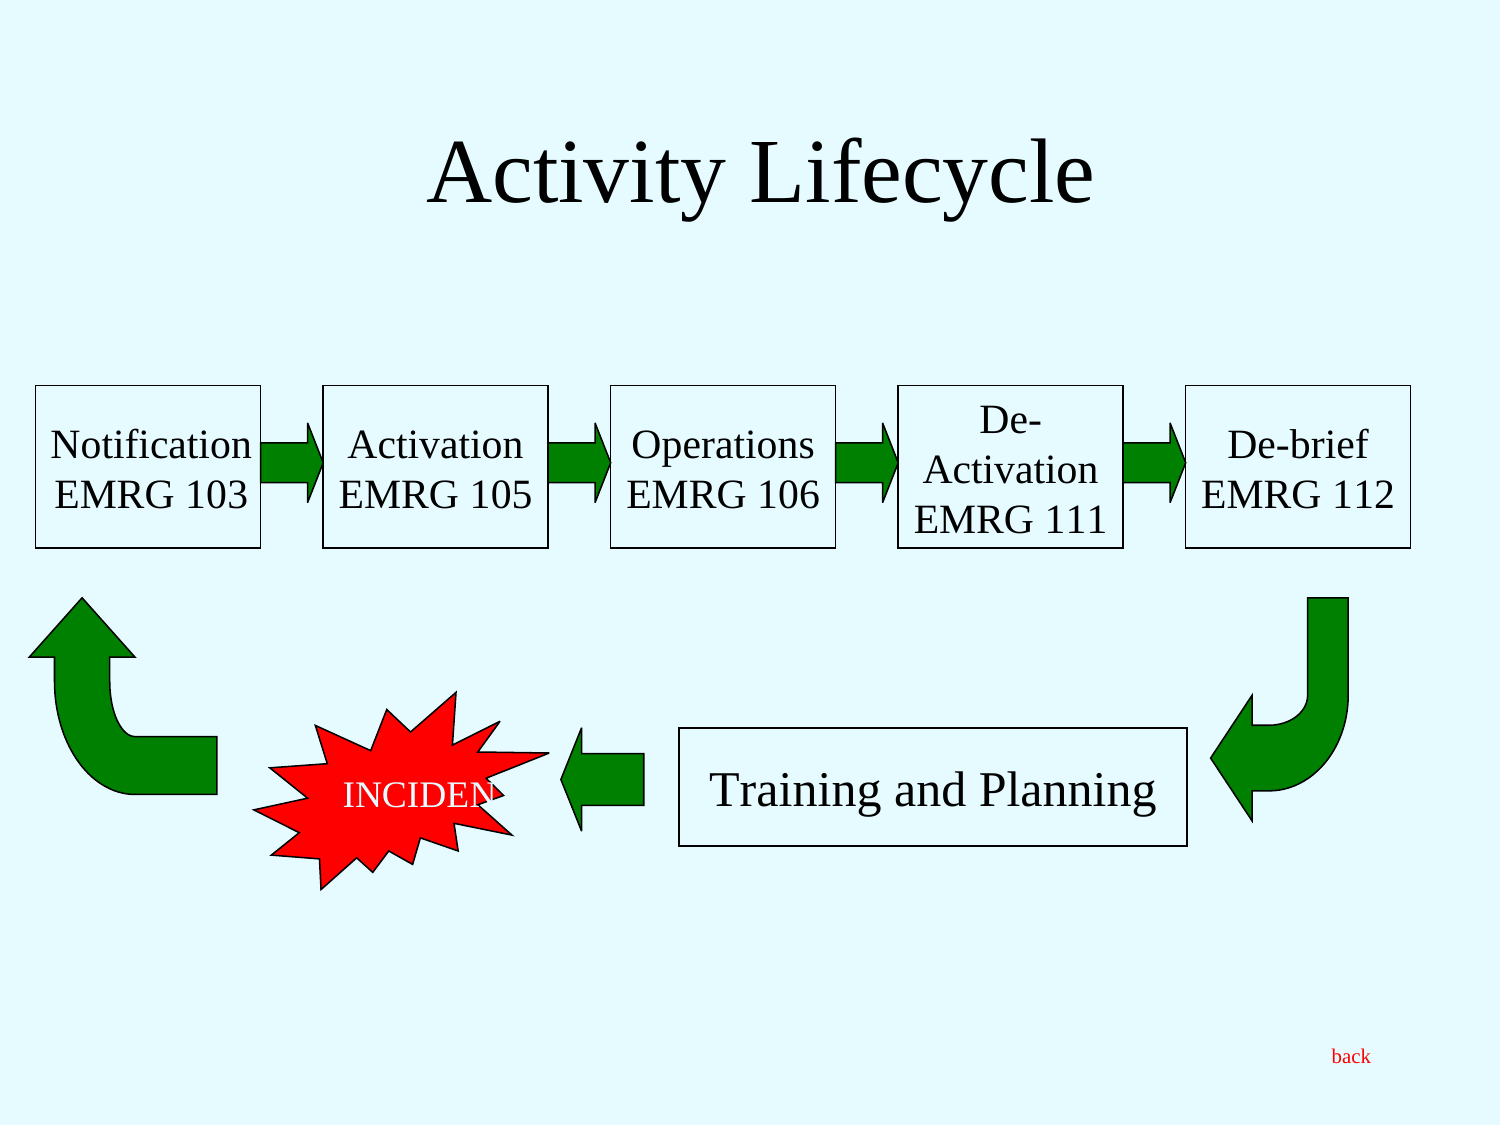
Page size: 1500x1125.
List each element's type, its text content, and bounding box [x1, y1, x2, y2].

text_box [1210, 597, 1349, 821]
text_box [835, 422, 899, 503]
text_box De-brief EMRG 112 [1185, 385, 1411, 548]
text_box Training and Planning [679, 727, 1187, 846]
text_box Activation EMRG 105 [323, 385, 549, 548]
text_box [29, 597, 217, 795]
text_box INCIDENT! [253, 692, 550, 890]
text_box back [1316, 1034, 1400, 1076]
text_box INCIDENT! [492, 784, 504, 800]
text_box De- Activation EMRG 111 [898, 385, 1124, 548]
text_box [560, 727, 644, 832]
text_box [1123, 422, 1186, 503]
text_box [260, 422, 324, 503]
text_box Notification EMRG 103 [35, 385, 261, 548]
title Activity Lifecycle [123, 78, 1399, 266]
text_box [548, 422, 611, 503]
text_box Operations EMRG 106 [610, 385, 836, 548]
